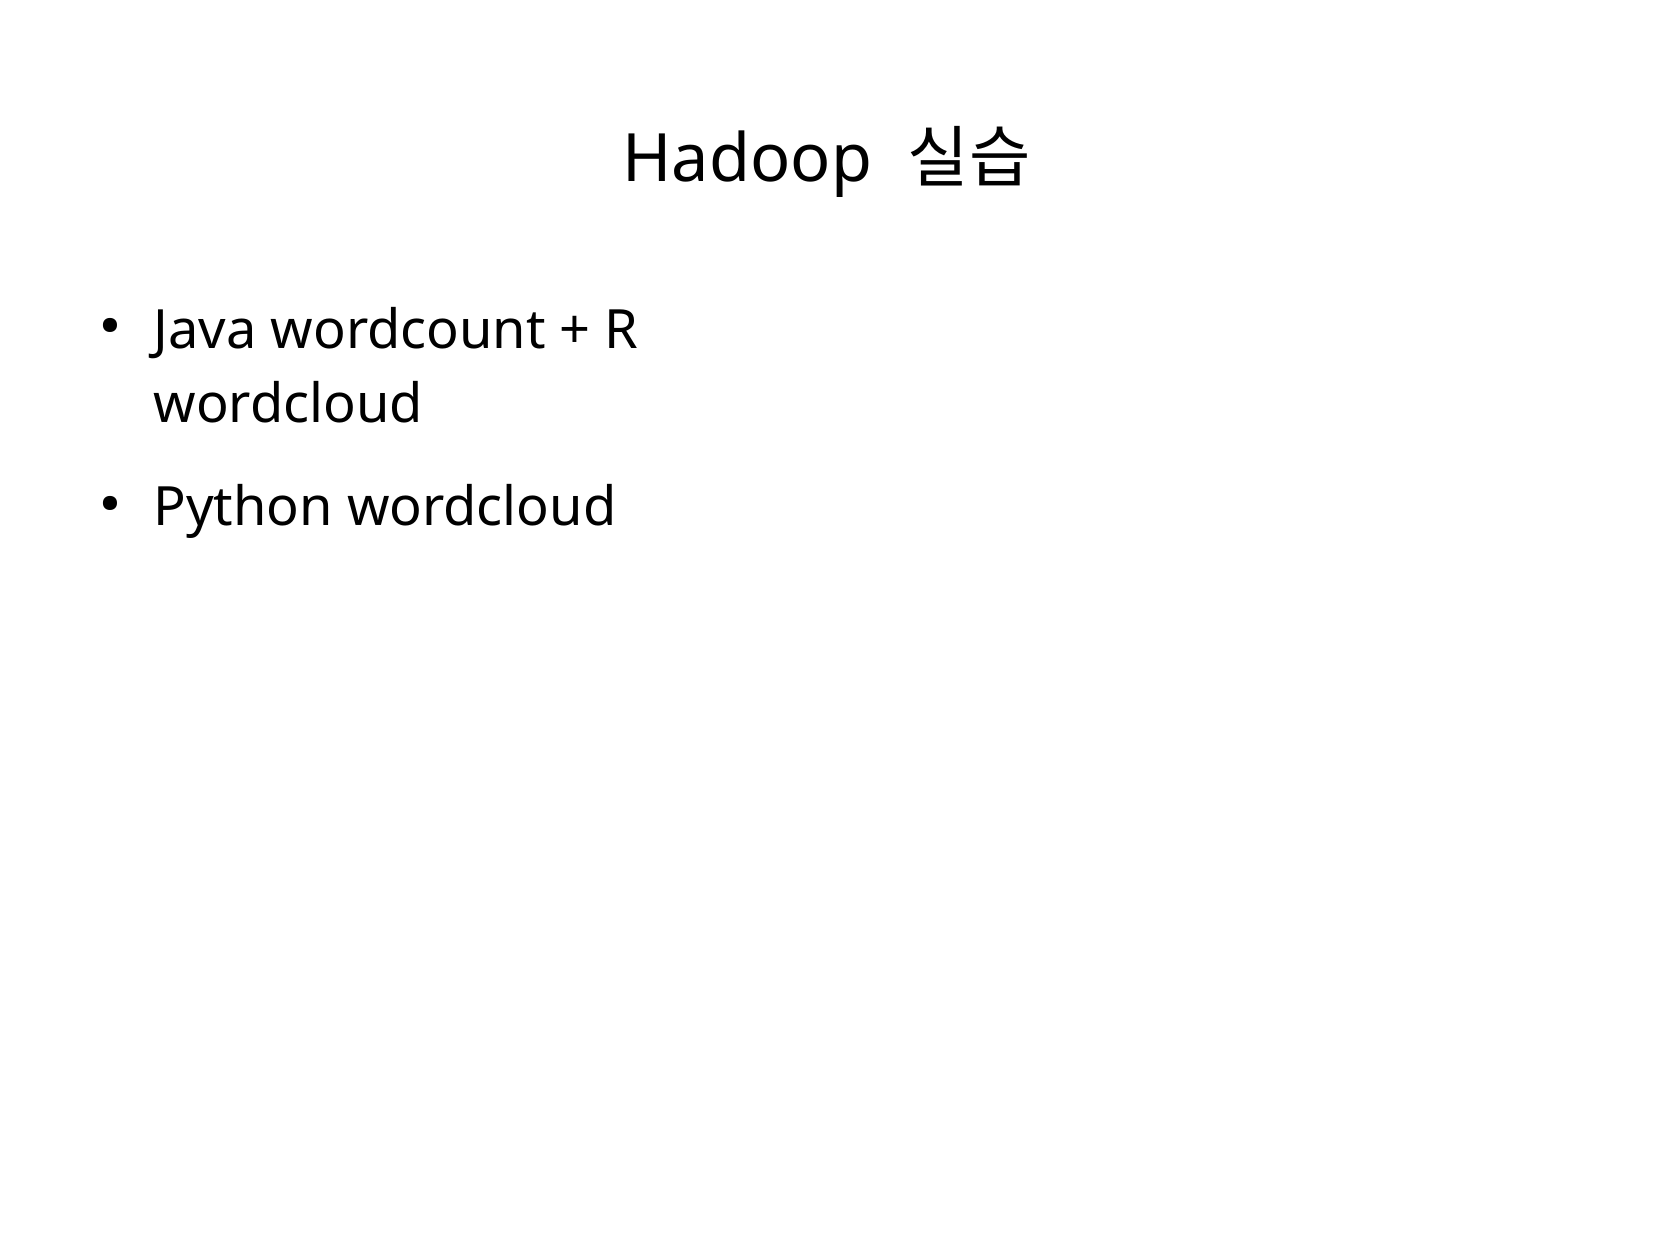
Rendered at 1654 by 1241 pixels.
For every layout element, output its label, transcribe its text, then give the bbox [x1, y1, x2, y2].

list Java wordcount + R wordcloud Python wordcloud [82, 290, 809, 1010]
title Hadoop 실습 [82, 49, 1571, 257]
